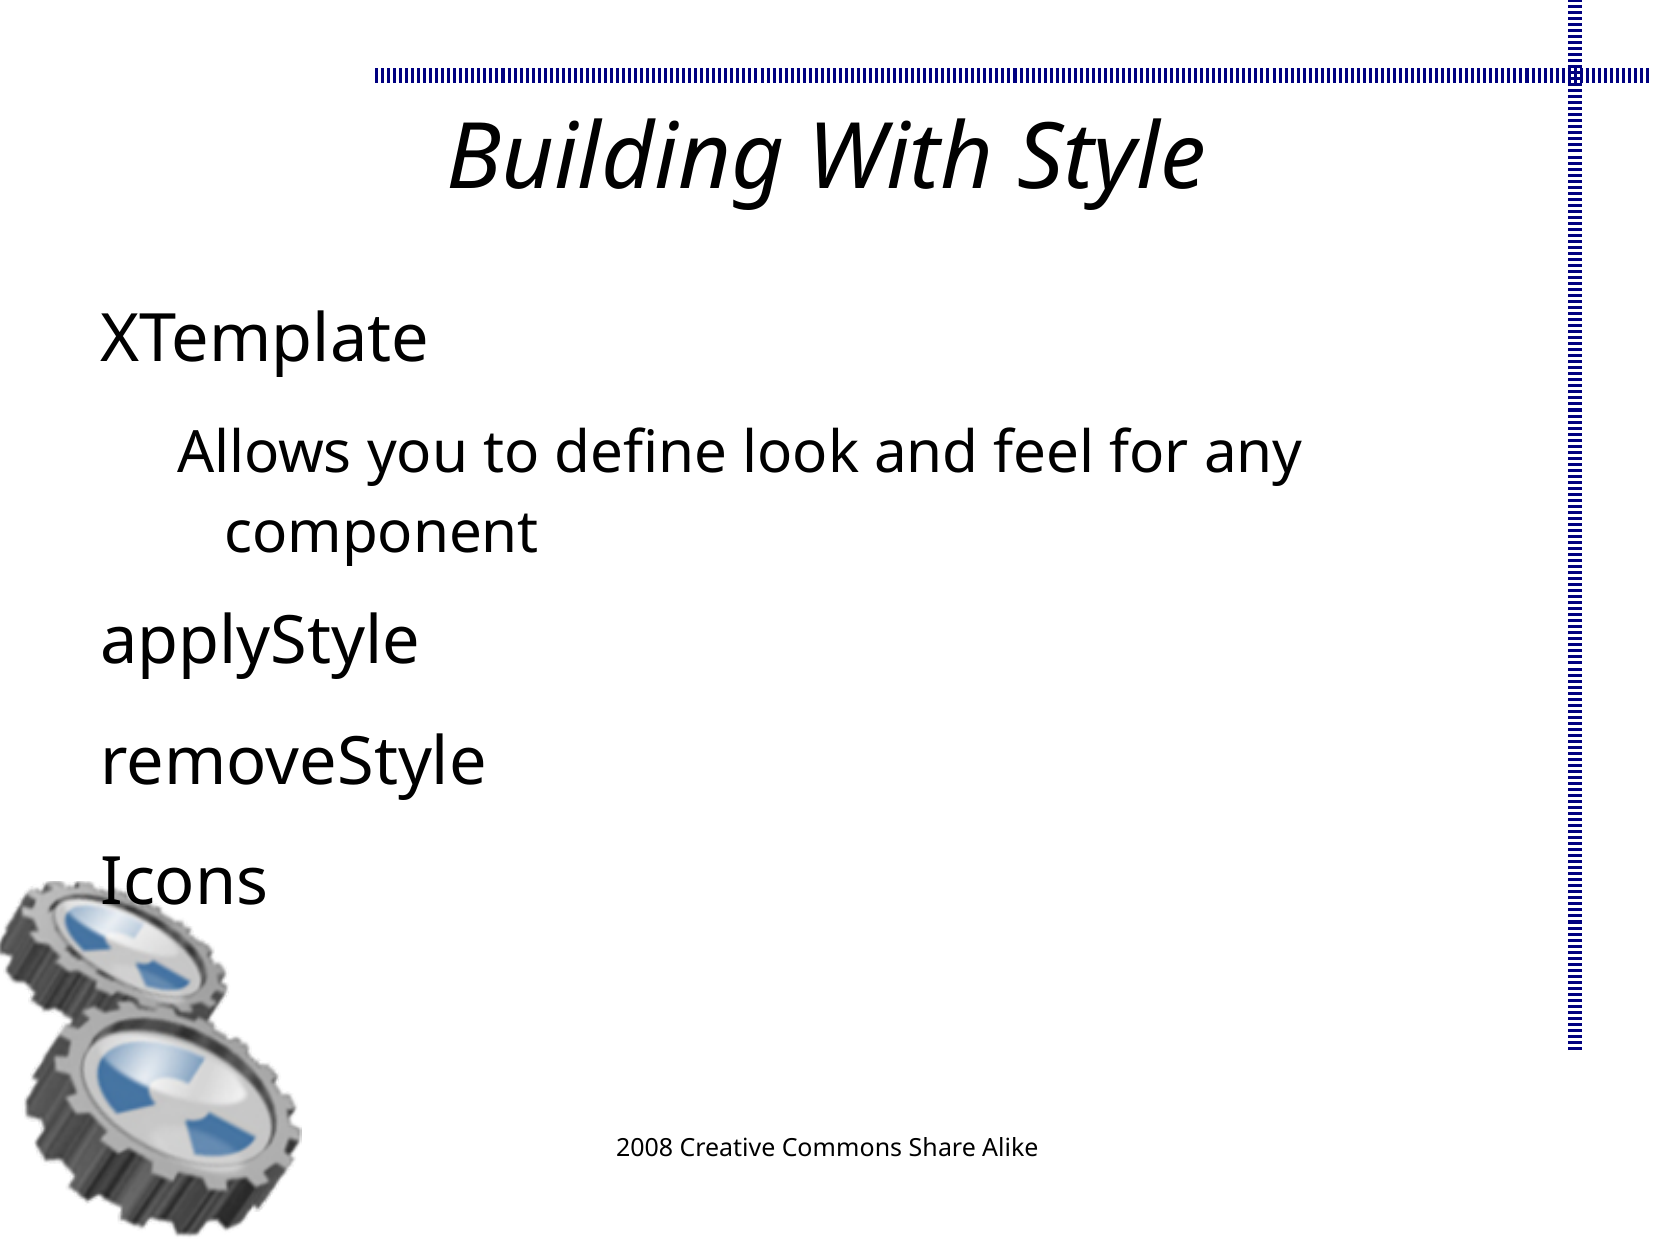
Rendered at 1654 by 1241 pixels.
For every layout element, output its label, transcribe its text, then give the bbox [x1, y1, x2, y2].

title Building With Style [82, 56, 1571, 250]
list XTemplate Allows you to define look and feel for any component applyStyle removeStyle Icons [82, 290, 1571, 1094]
picture [0, 881, 302, 1241]
